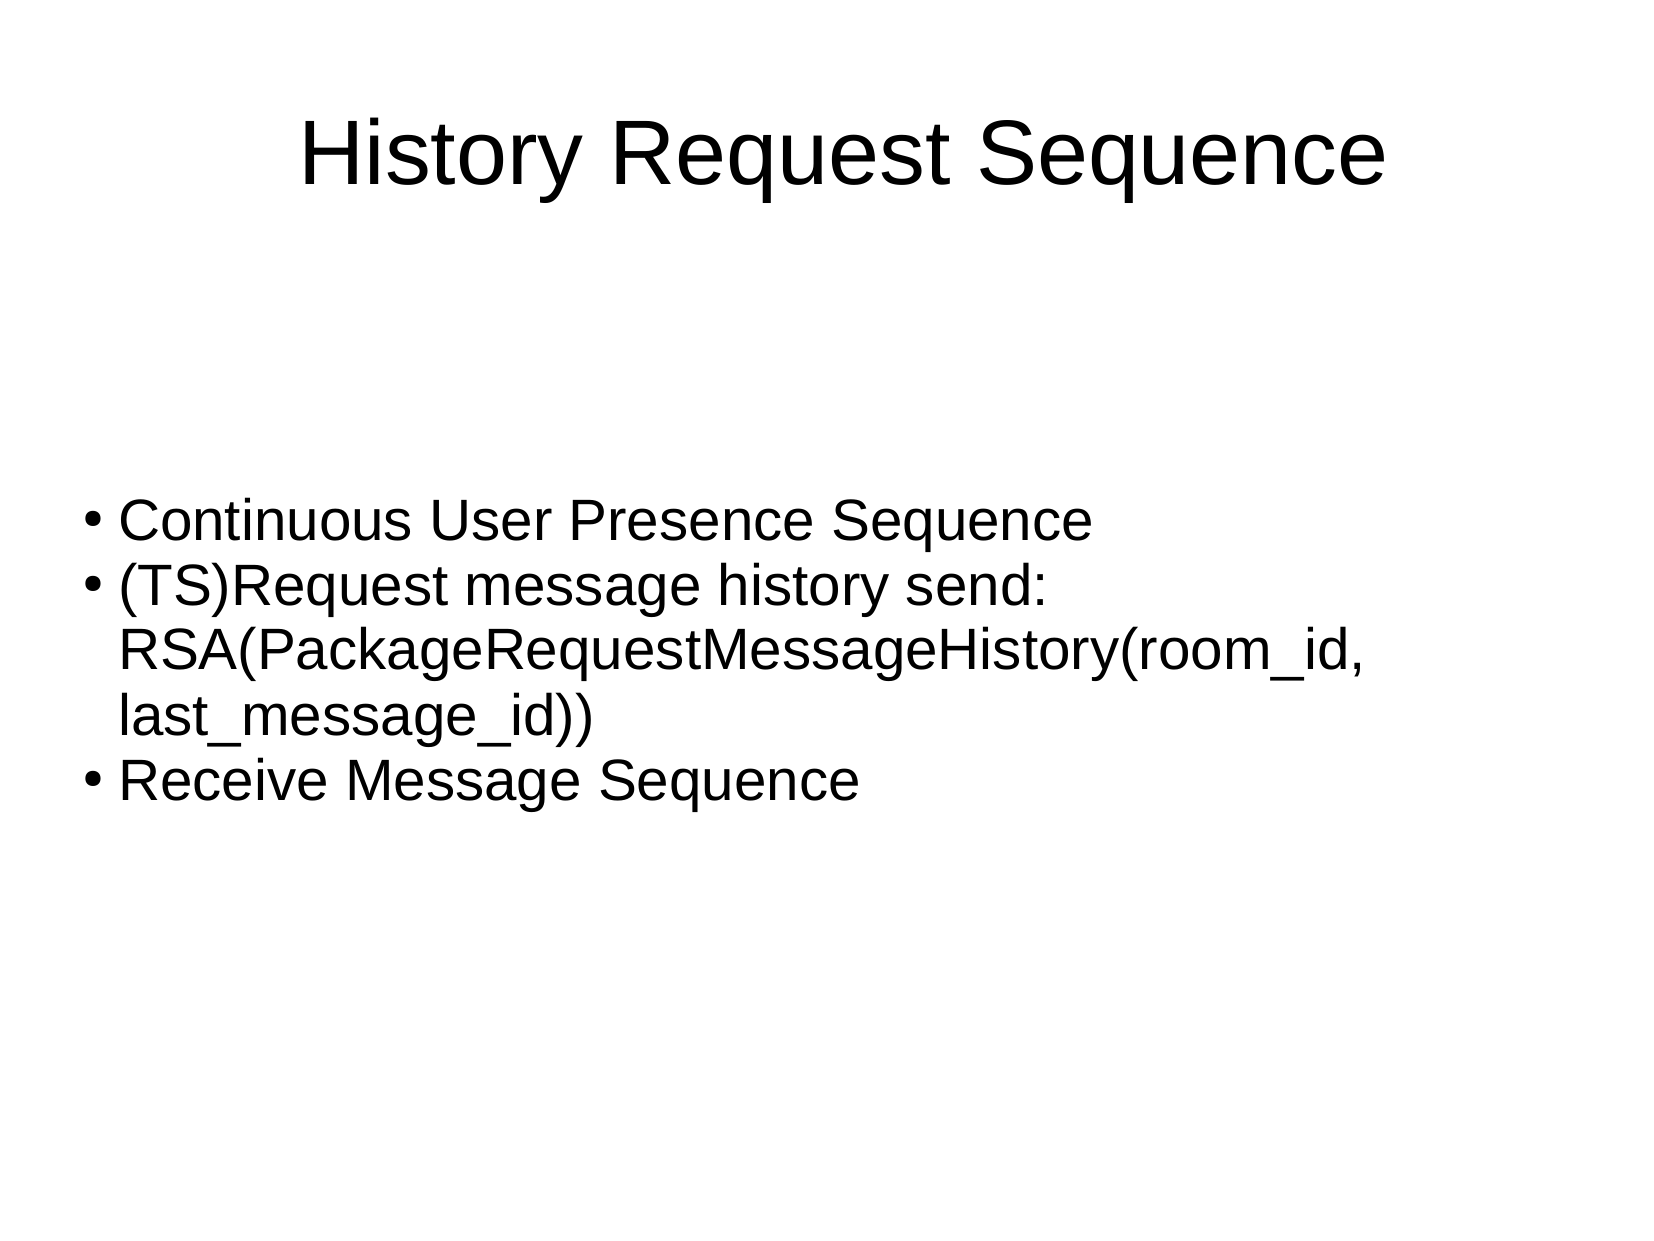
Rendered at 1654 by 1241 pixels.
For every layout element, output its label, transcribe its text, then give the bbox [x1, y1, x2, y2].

subtitle Continuous User Presence Sequence (TS)Request message history send: RSA(PackageRequestMessageHistory(room_id, last_message_id)) Receive Message Sequence [82, 238, 1571, 1062]
title History Request Sequence [82, 49, 1571, 238]
